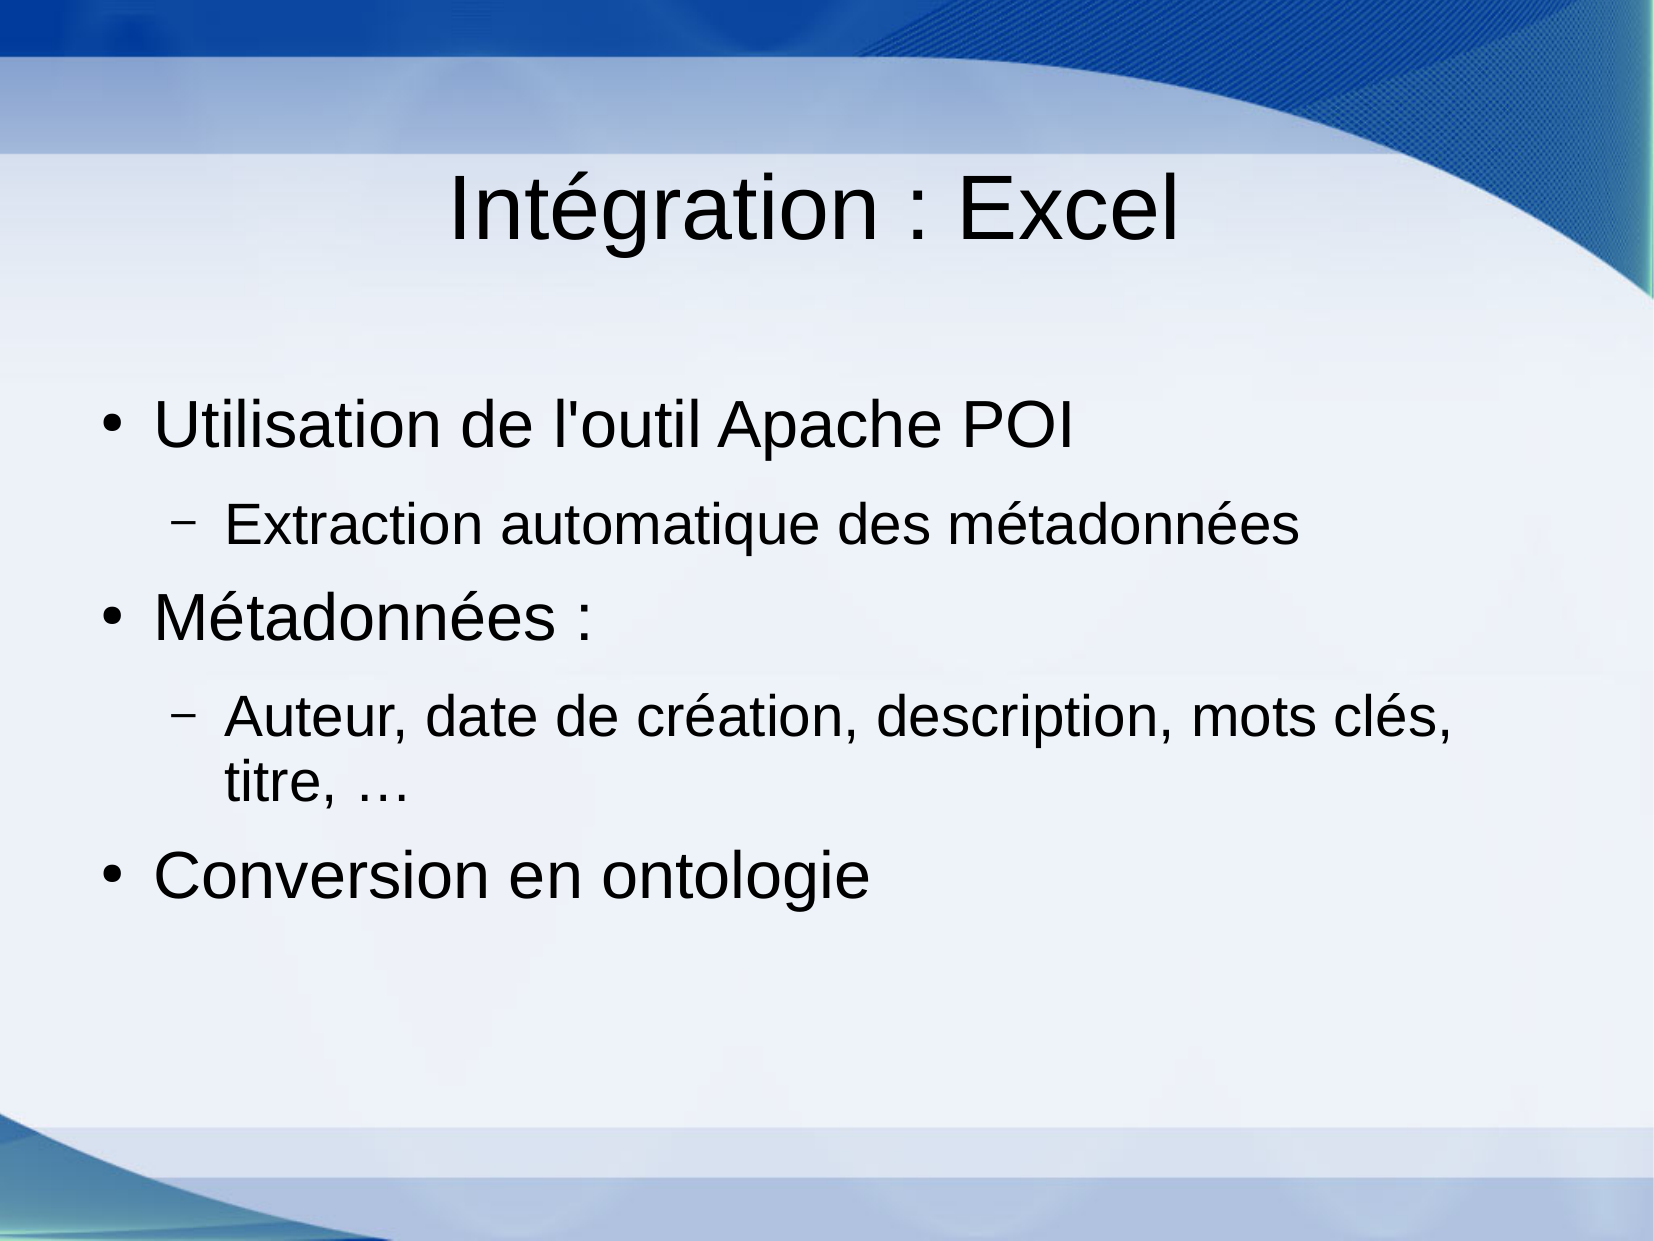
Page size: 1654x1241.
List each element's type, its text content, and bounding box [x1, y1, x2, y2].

list Utilisation de l'outil Apache POI Extraction automatique des métadonnées Métadonnées : Auteur, date de création, description, mots clés, titre, … Conversion en ontologie [82, 290, 1538, 1010]
title Intégration : Excel [70, 155, 1560, 260]
picture [0, 0, 1654, 1241]
